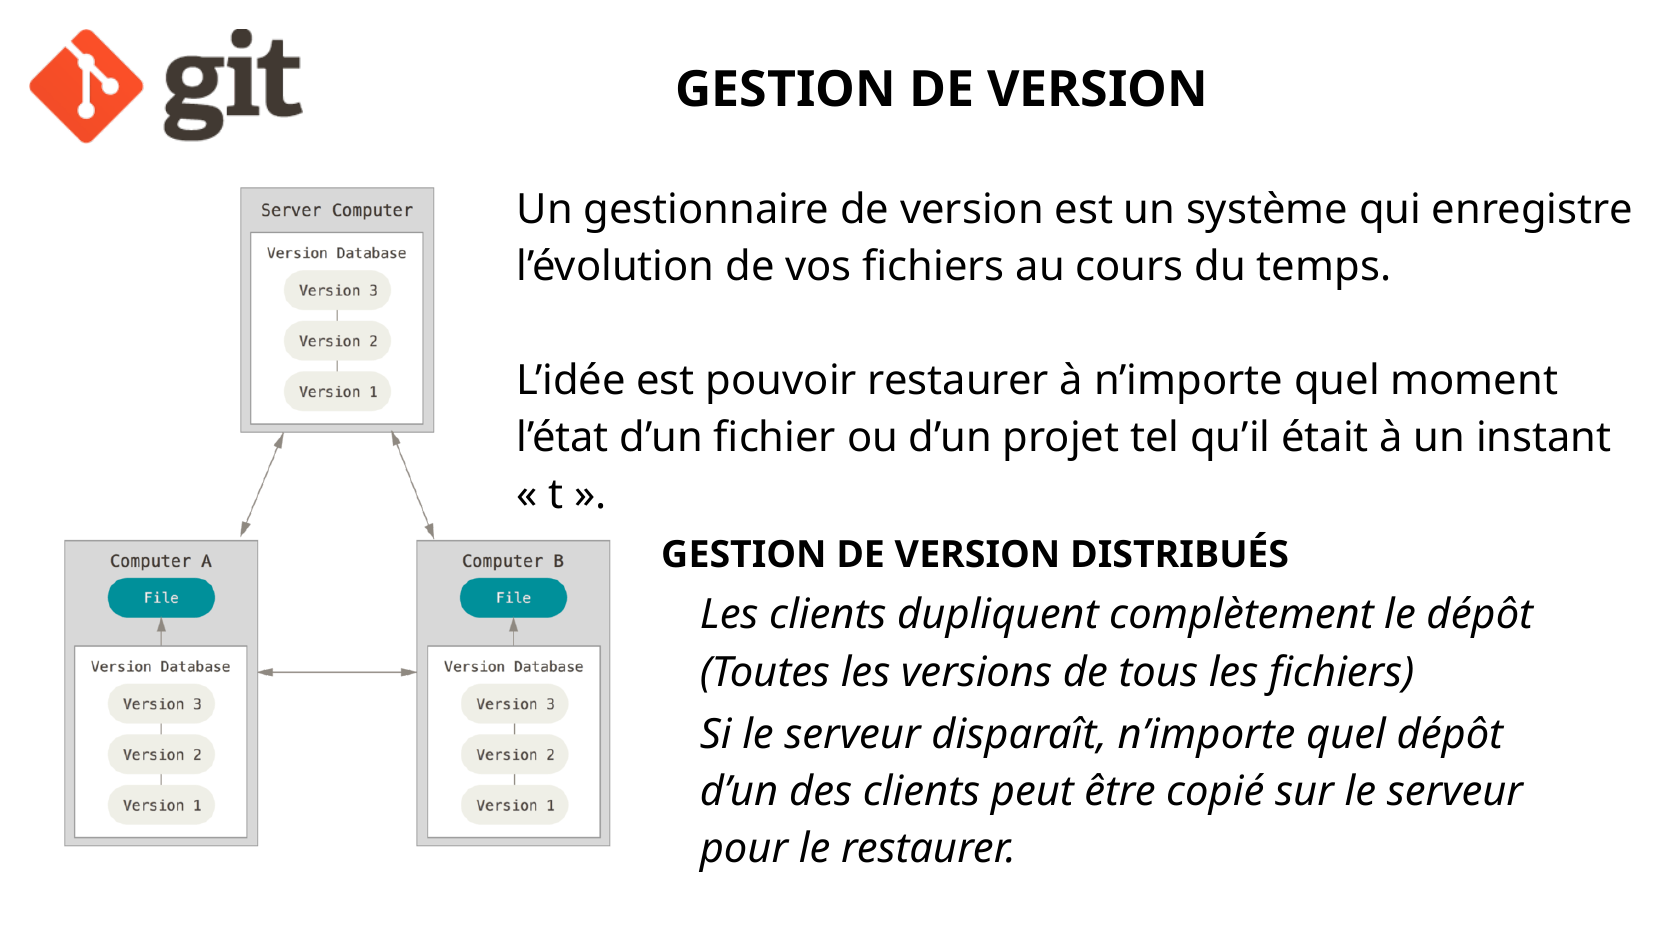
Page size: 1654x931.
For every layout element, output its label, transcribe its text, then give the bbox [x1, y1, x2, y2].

text_box gestion de version distribués [646, 519, 1506, 591]
picture [29, 29, 303, 144]
text_box Si le serveur disparaît, n’importe quel dépôt d’un des clients peut être copié sur le serveur pour le restaurer. [685, 696, 1595, 853]
text_box Les clients dupliquent complètement le dépôt (Toutes les versions de tous les fichiers) [685, 576, 1630, 697]
text_box Un gestionnaire de version est un système qui enregistre l’évolution de vos fichiers au cours du temps. L’idée est pouvoir restaurer à n’importe quel moment l’état d’un fichier ou d’un projet tel qu’il était à un instant « t ». [501, 171, 1654, 469]
picture [53, 177, 621, 857]
text_box gestion de version [354, 50, 1530, 125]
